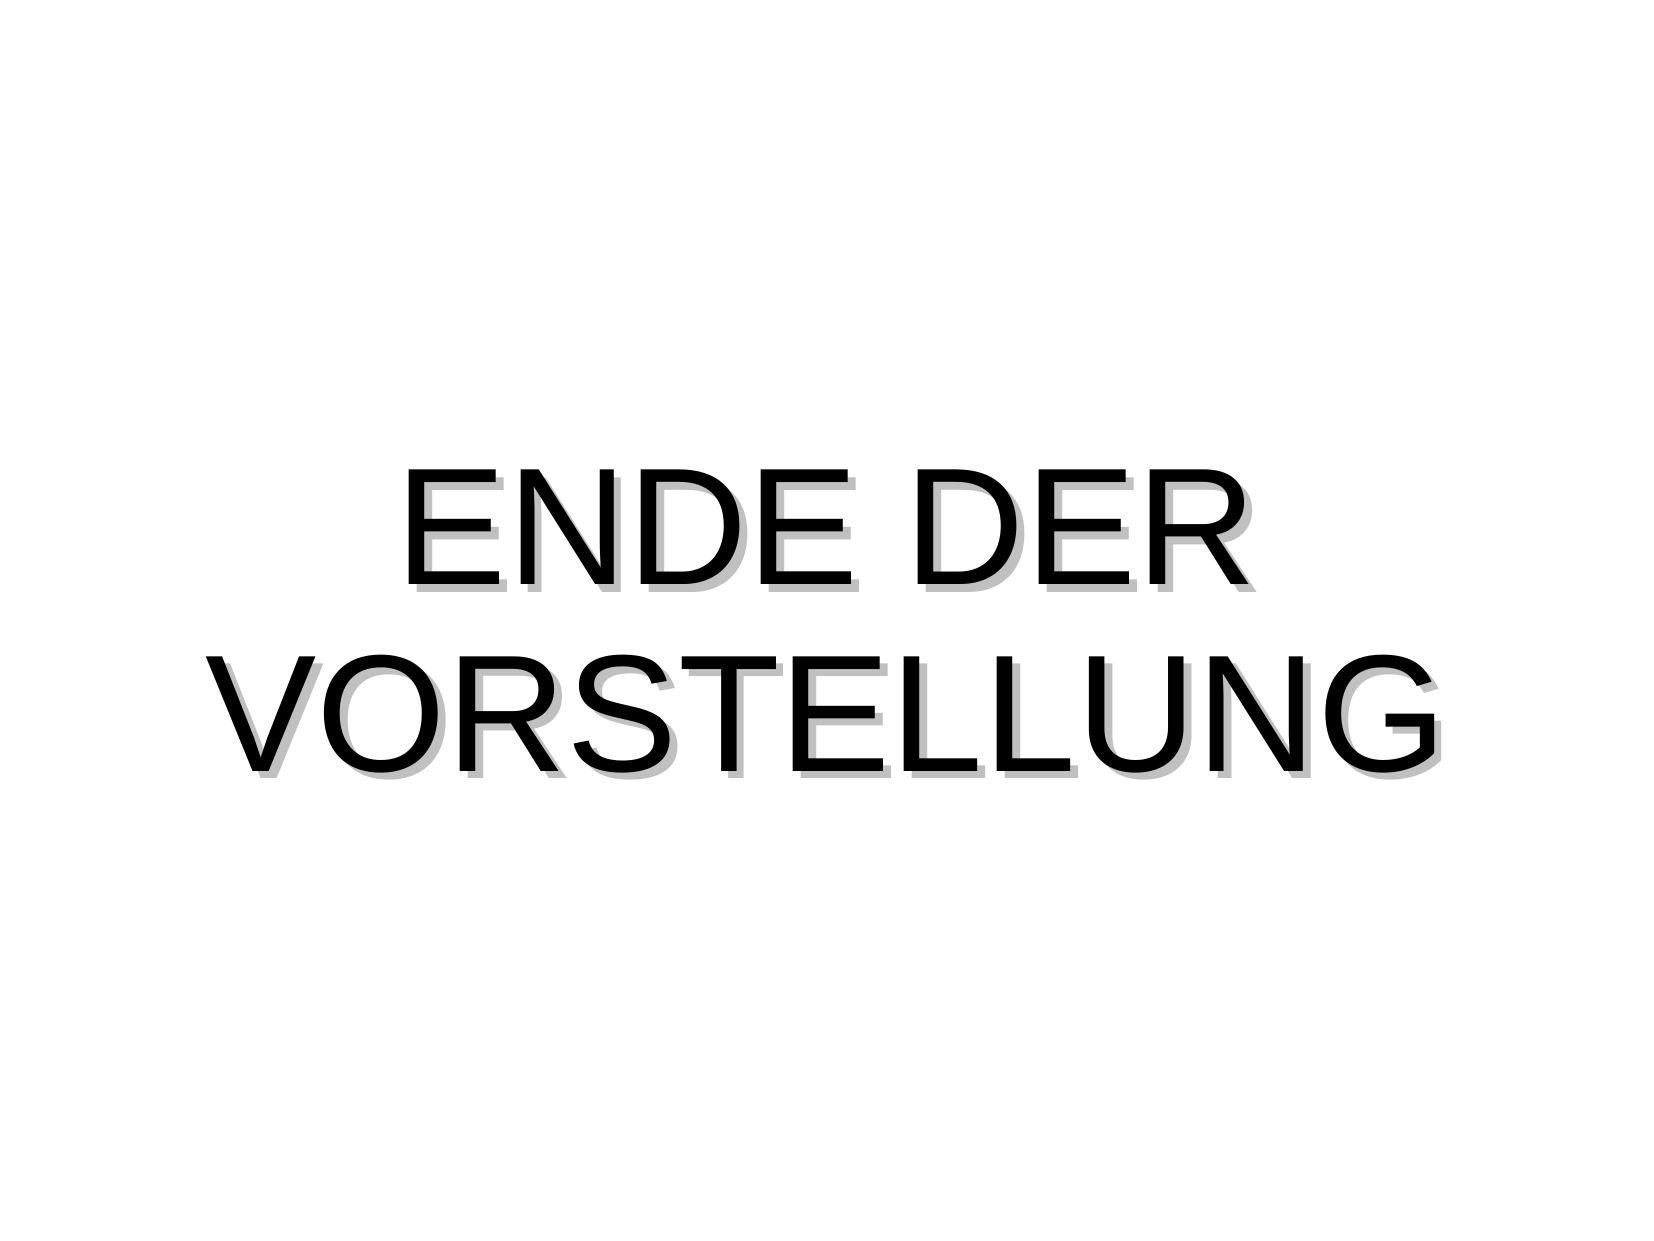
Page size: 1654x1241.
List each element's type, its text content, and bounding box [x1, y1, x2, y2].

title Ende der Vorstellung [82, 433, 1571, 807]
